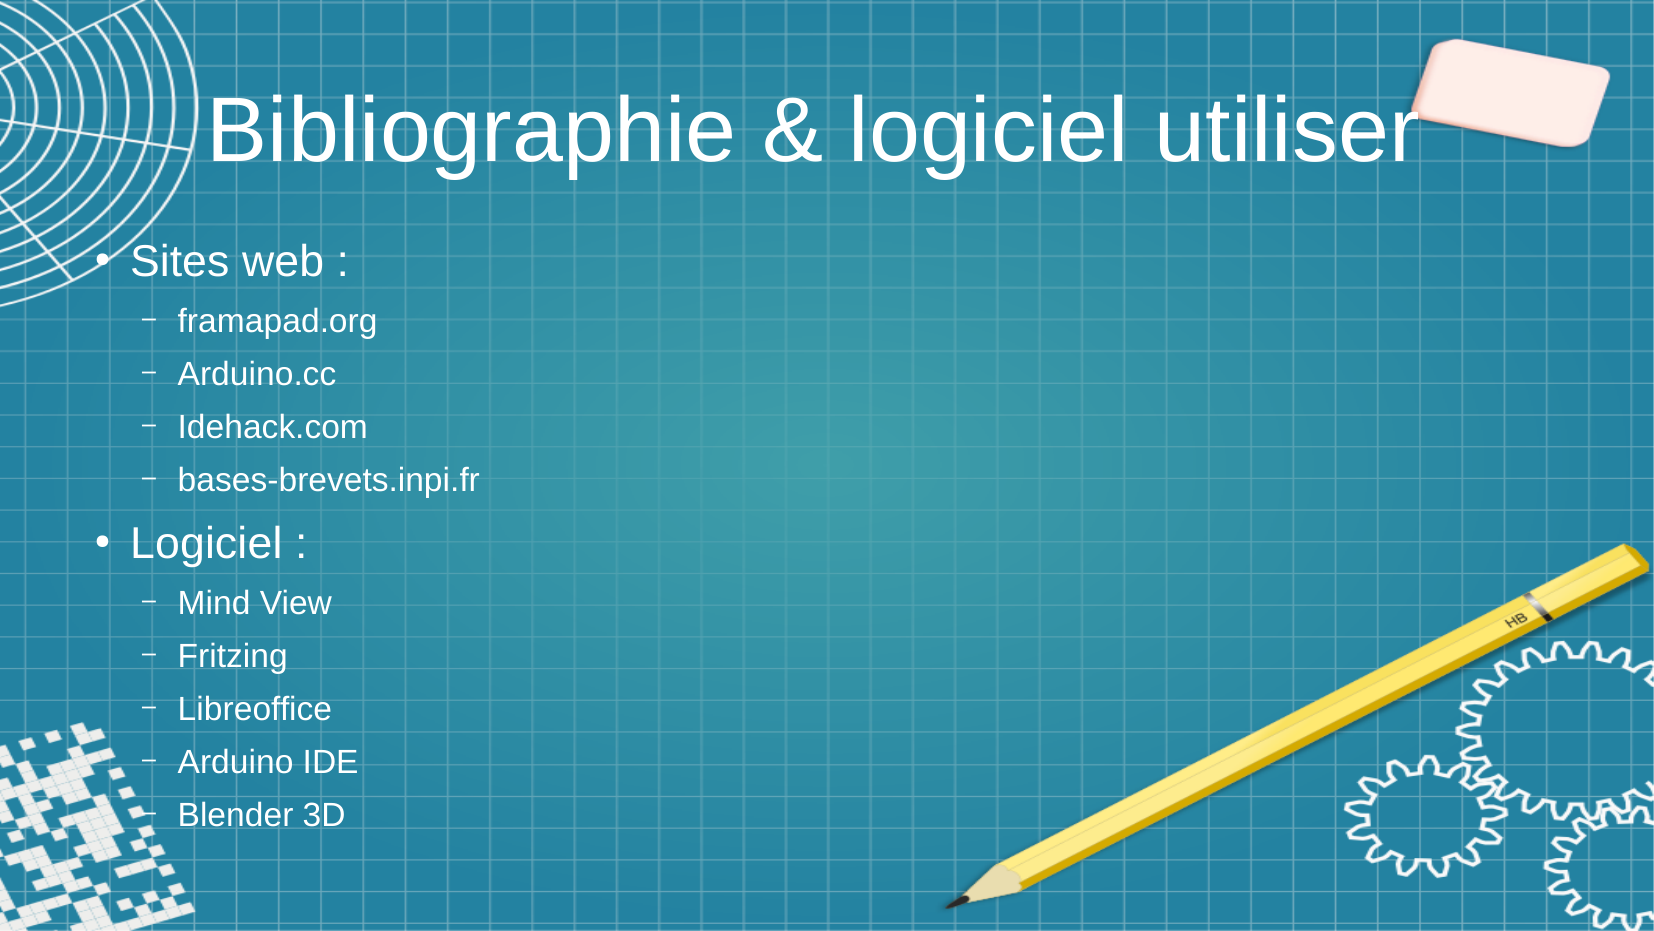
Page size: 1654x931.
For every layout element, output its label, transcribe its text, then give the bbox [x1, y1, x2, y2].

title Bibliographie & logiciel utiliser [82, 23, 1571, 236]
picture [0, 0, 1654, 931]
list Sites web : framapad.org Arduino.cc Idehack.com bases-brevets.inpi.fr Logiciel : Mind View Fritzing Libreoffice Arduino IDE Blender 3D [82, 236, 1571, 842]
